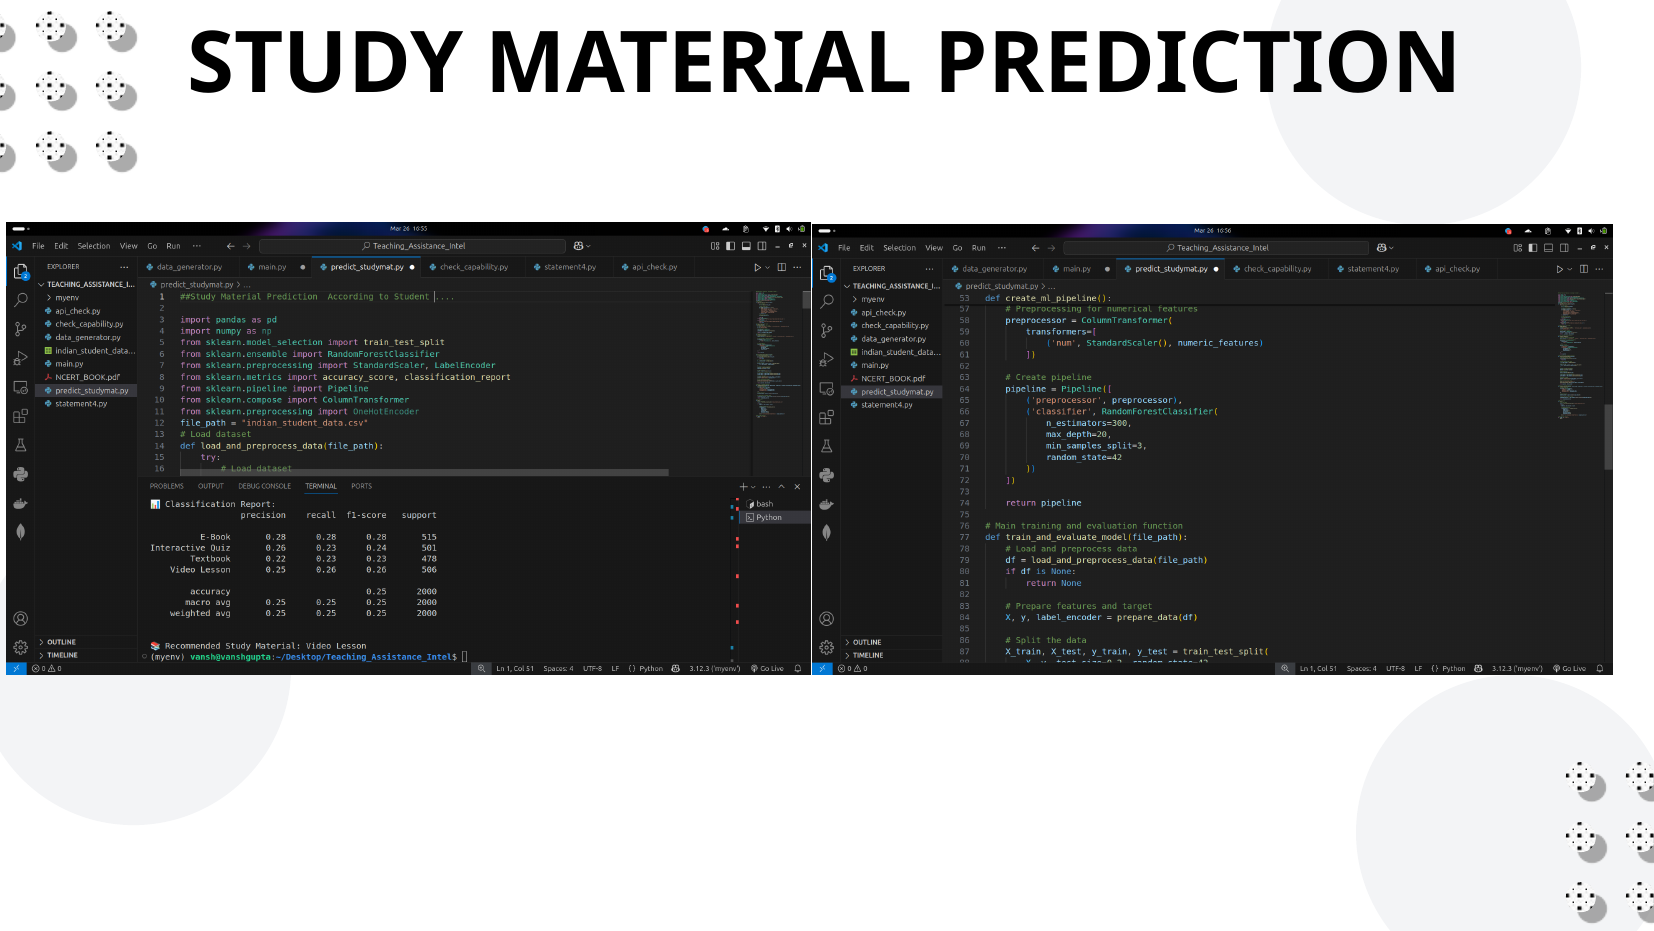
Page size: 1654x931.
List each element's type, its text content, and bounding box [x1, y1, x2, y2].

picture [35, 71, 66, 102]
picture [35, 131, 67, 162]
picture [812, 224, 1613, 676]
picture [1625, 882, 1654, 913]
picture [95, 131, 127, 162]
picture [35, 11, 66, 42]
picture [1625, 822, 1654, 853]
picture [95, 11, 126, 42]
picture [1565, 882, 1596, 913]
picture [0, 14, 6, 39]
picture [0, 134, 7, 159]
picture [1565, 822, 1596, 853]
picture [95, 71, 126, 102]
picture [1625, 762, 1654, 793]
title STUDY MATERIAL PREDICTION [187, 0, 1463, 118]
picture [1565, 762, 1596, 793]
picture [0, 74, 6, 99]
picture [6, 222, 811, 676]
